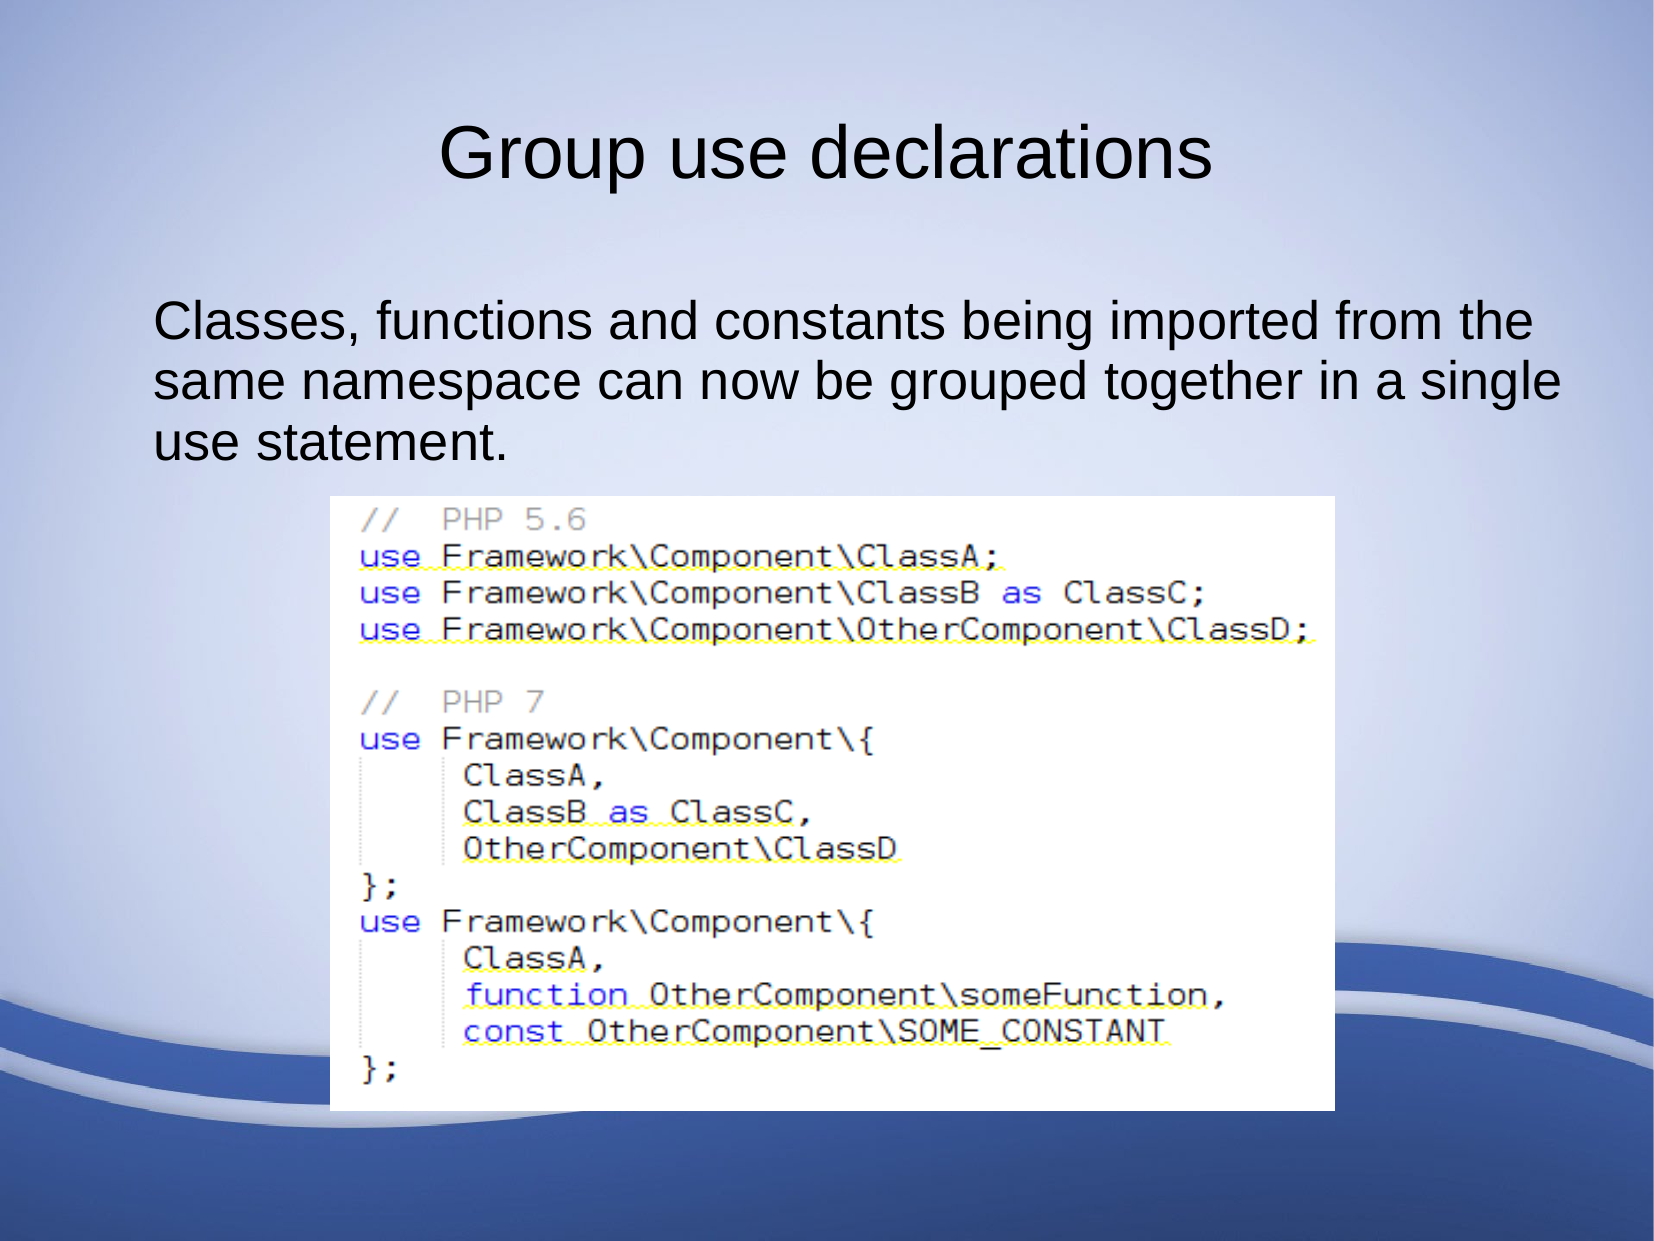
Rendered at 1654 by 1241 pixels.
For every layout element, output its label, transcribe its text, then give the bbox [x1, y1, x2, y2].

title Group use declarations [82, 49, 1571, 257]
picture [0, 0, 1654, 1241]
list Classes, functions and constants being imported from the same namespace can now be grouped together in a single use statement. [82, 290, 1571, 556]
